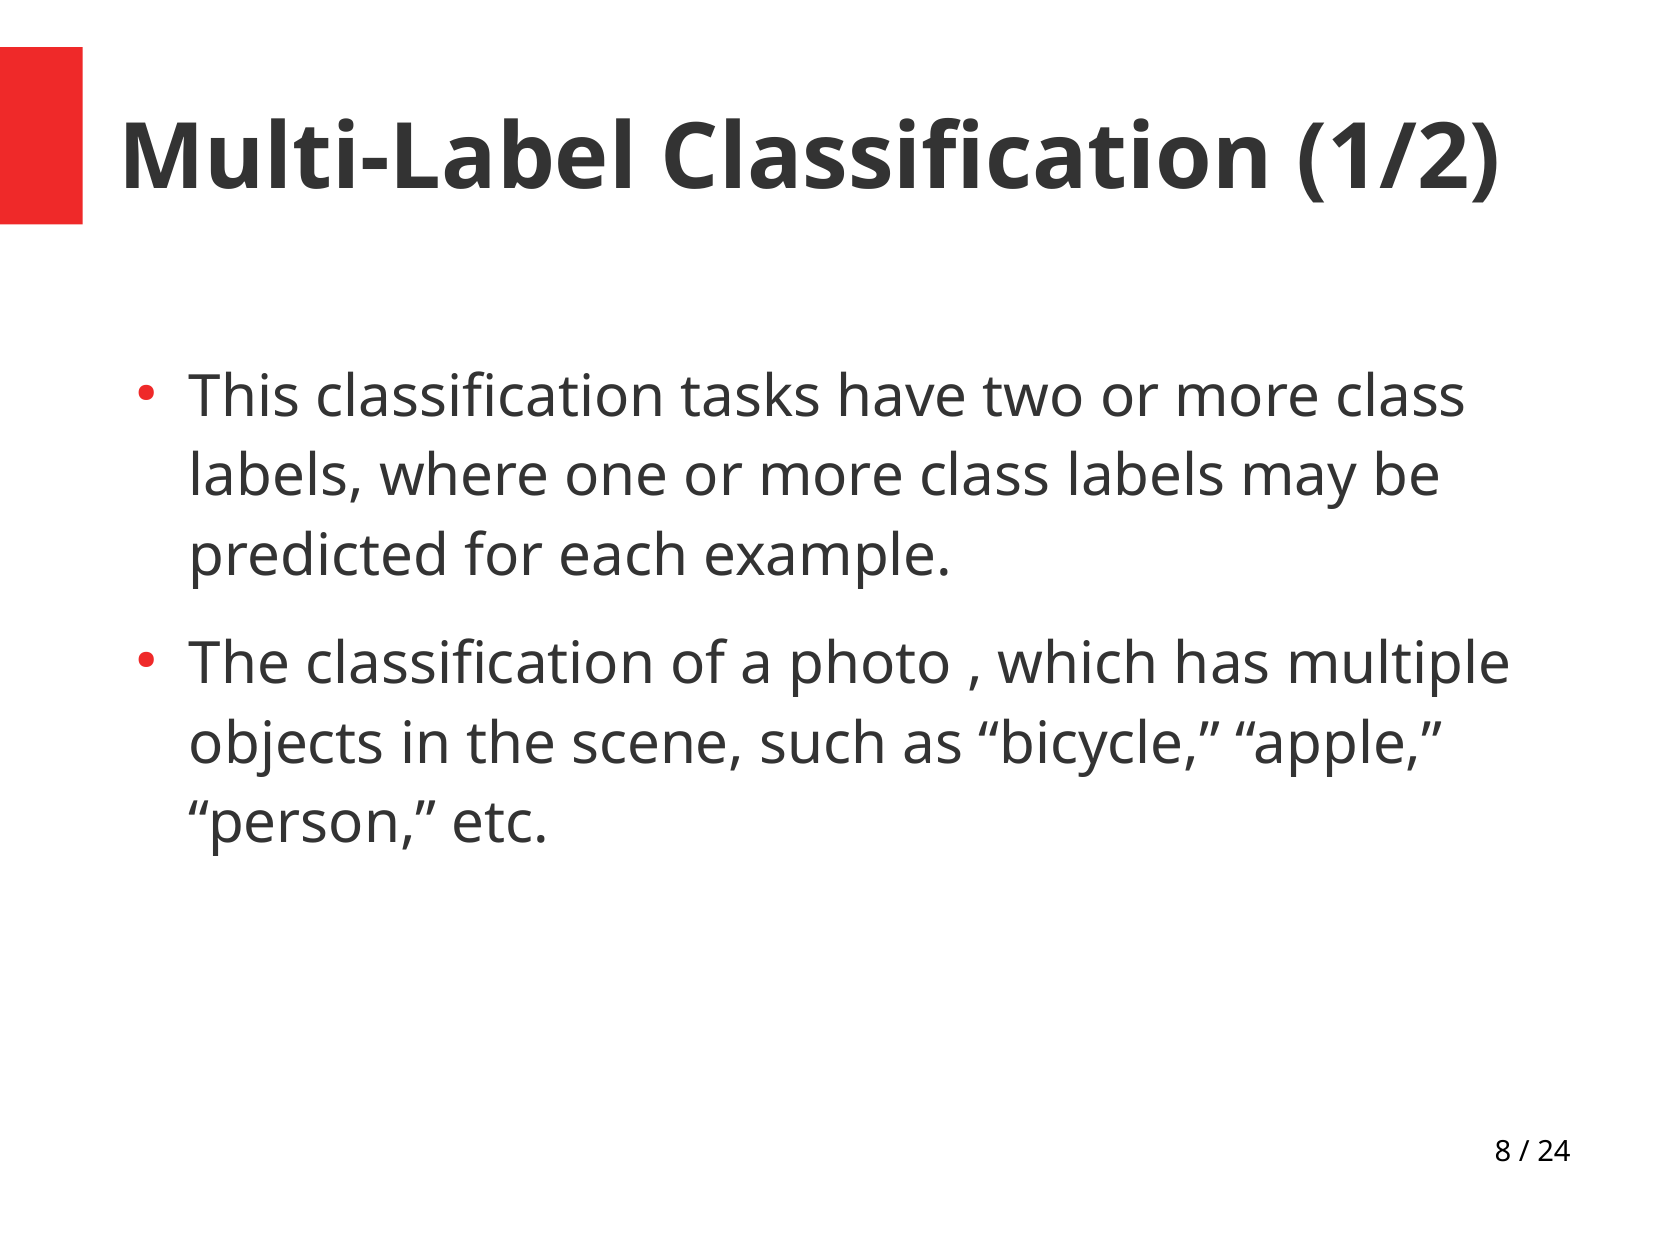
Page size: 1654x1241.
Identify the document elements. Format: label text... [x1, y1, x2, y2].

title Multi-Label Classification (1/2) [118, 49, 1571, 257]
list This classification tasks have two or more class labels, where one or more class labels may be predicted for each example. The classification of a photo , which has multiple objects in the scene, such as “bicycle,” “apple,” “person,” etc. [118, 354, 1536, 1074]
